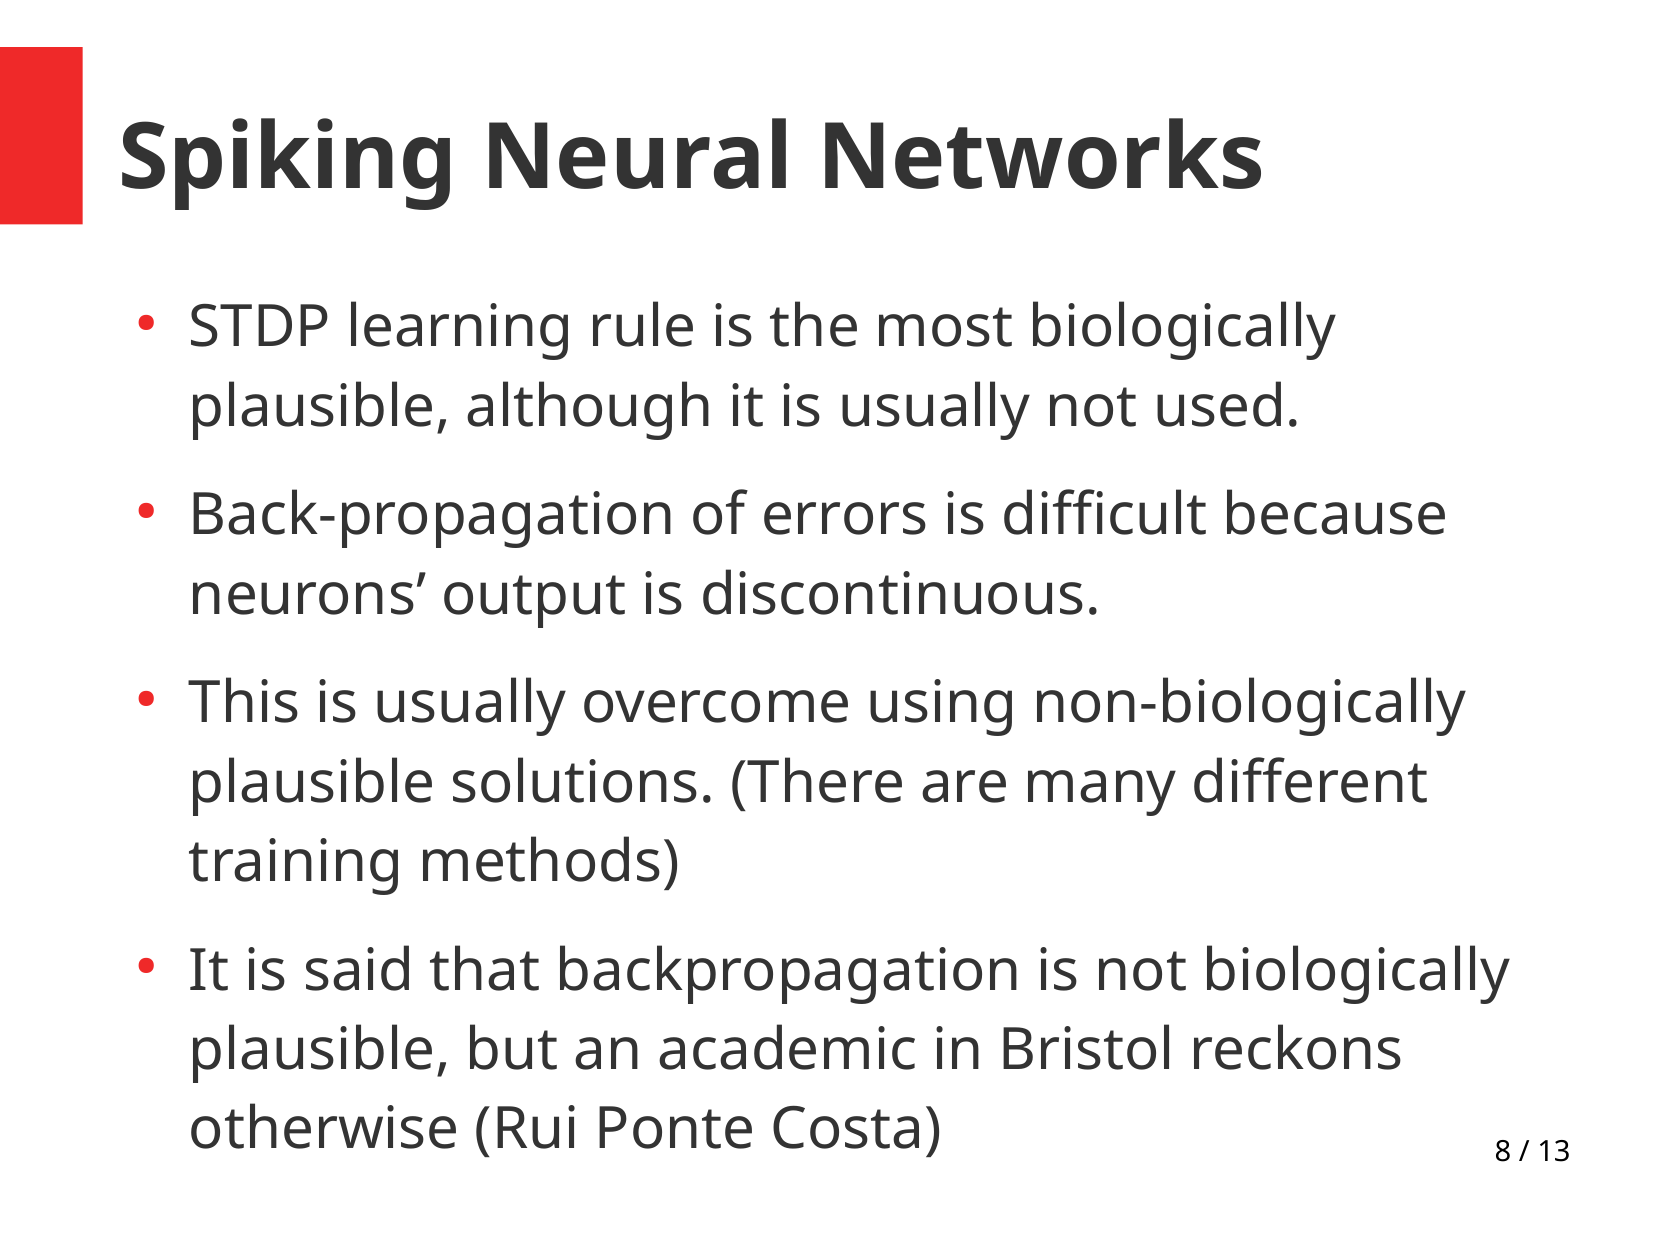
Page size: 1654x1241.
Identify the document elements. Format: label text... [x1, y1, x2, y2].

list STDP learning rule is the most biologically plausible, although it is usually not used. Back-propagation of errors is difficult because neurons’ output is discontinuous. This is usually overcome using non-biologically plausible solutions. (There are many different training methods) It is said that backpropagation is not biologically plausible, but an academic in Bristol reckons otherwise (Rui Ponte Costa) [118, 284, 1536, 1004]
title Spiking Neural Networks [118, 49, 1571, 257]
